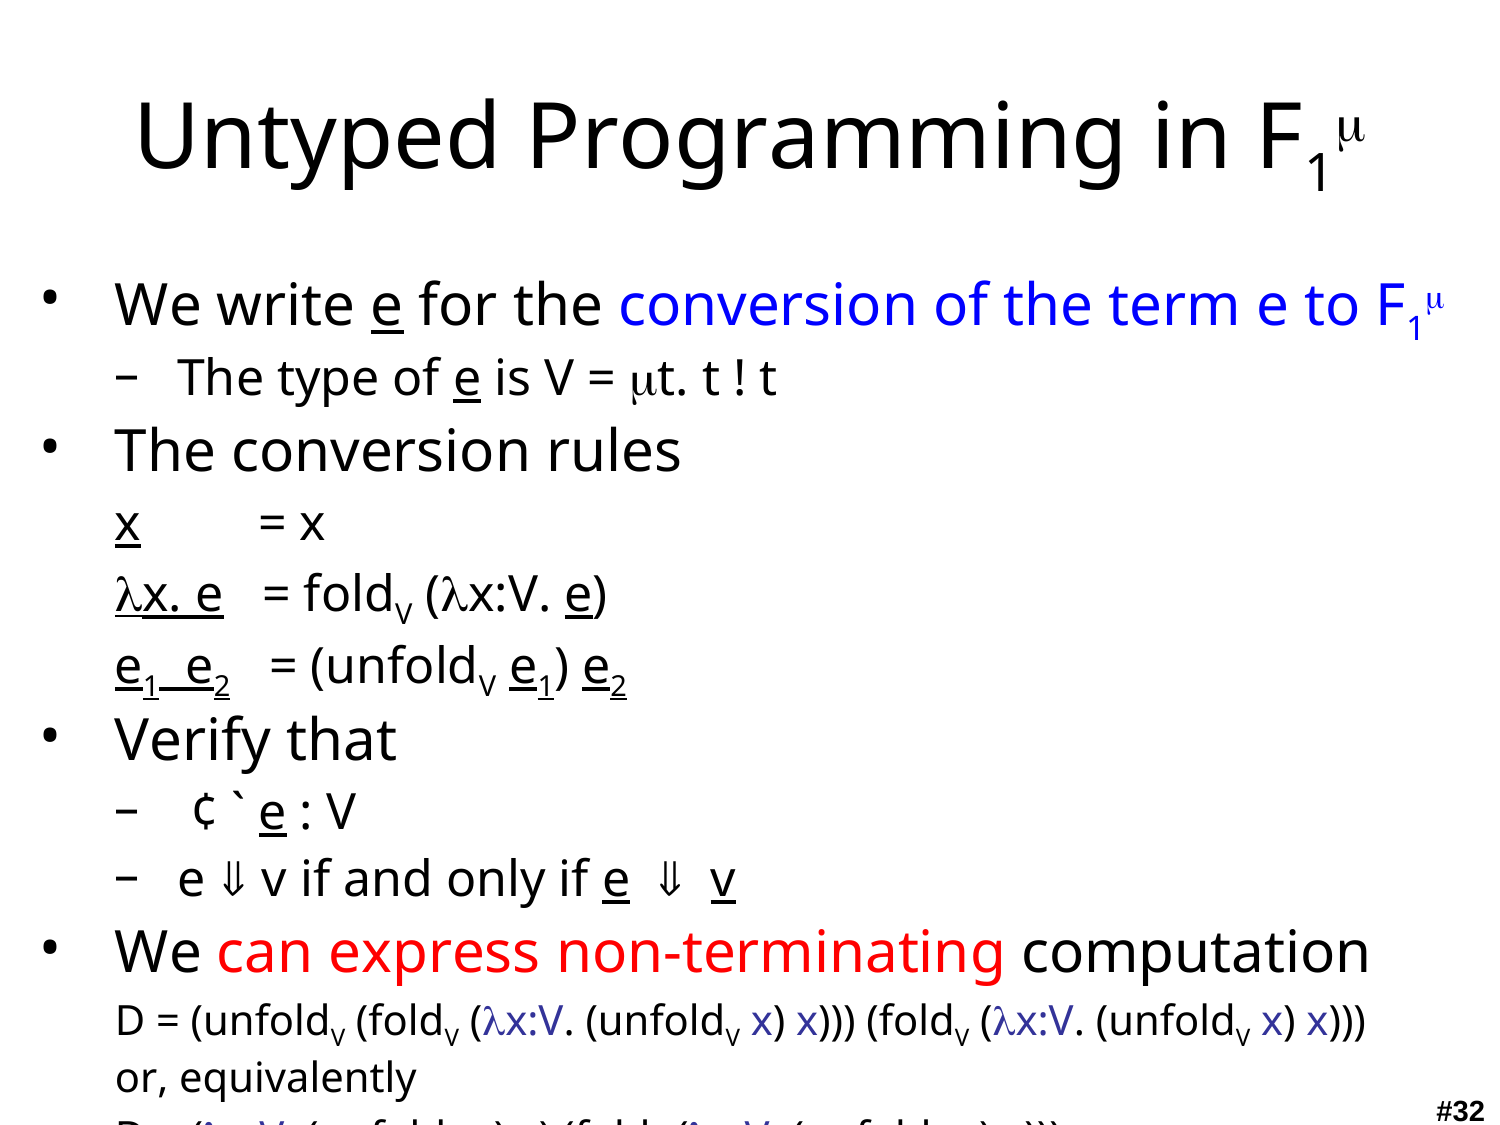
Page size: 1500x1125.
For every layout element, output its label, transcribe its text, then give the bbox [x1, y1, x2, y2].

list We write e for the conversion of the term e to F1 The type of e is V = t. t ! t The conversion rules x = x x. e = foldV (x:V. e) e1 e2 = (unfoldV e1) e2 Verify that ¢ ` e : V e  v if and only if ev We can express non-terminating computation D = (unfoldV (foldV (x:V. (unfoldV x) x))) (foldV (x:V. (unfoldV x) x))) or, equivalently D = (x:V. (unfoldV x) x) (foldV (x:V. (unfoldV x) x))) [24, 262, 1476, 1105]
title Untyped Programming in F1 [24, 45, 1476, 233]
